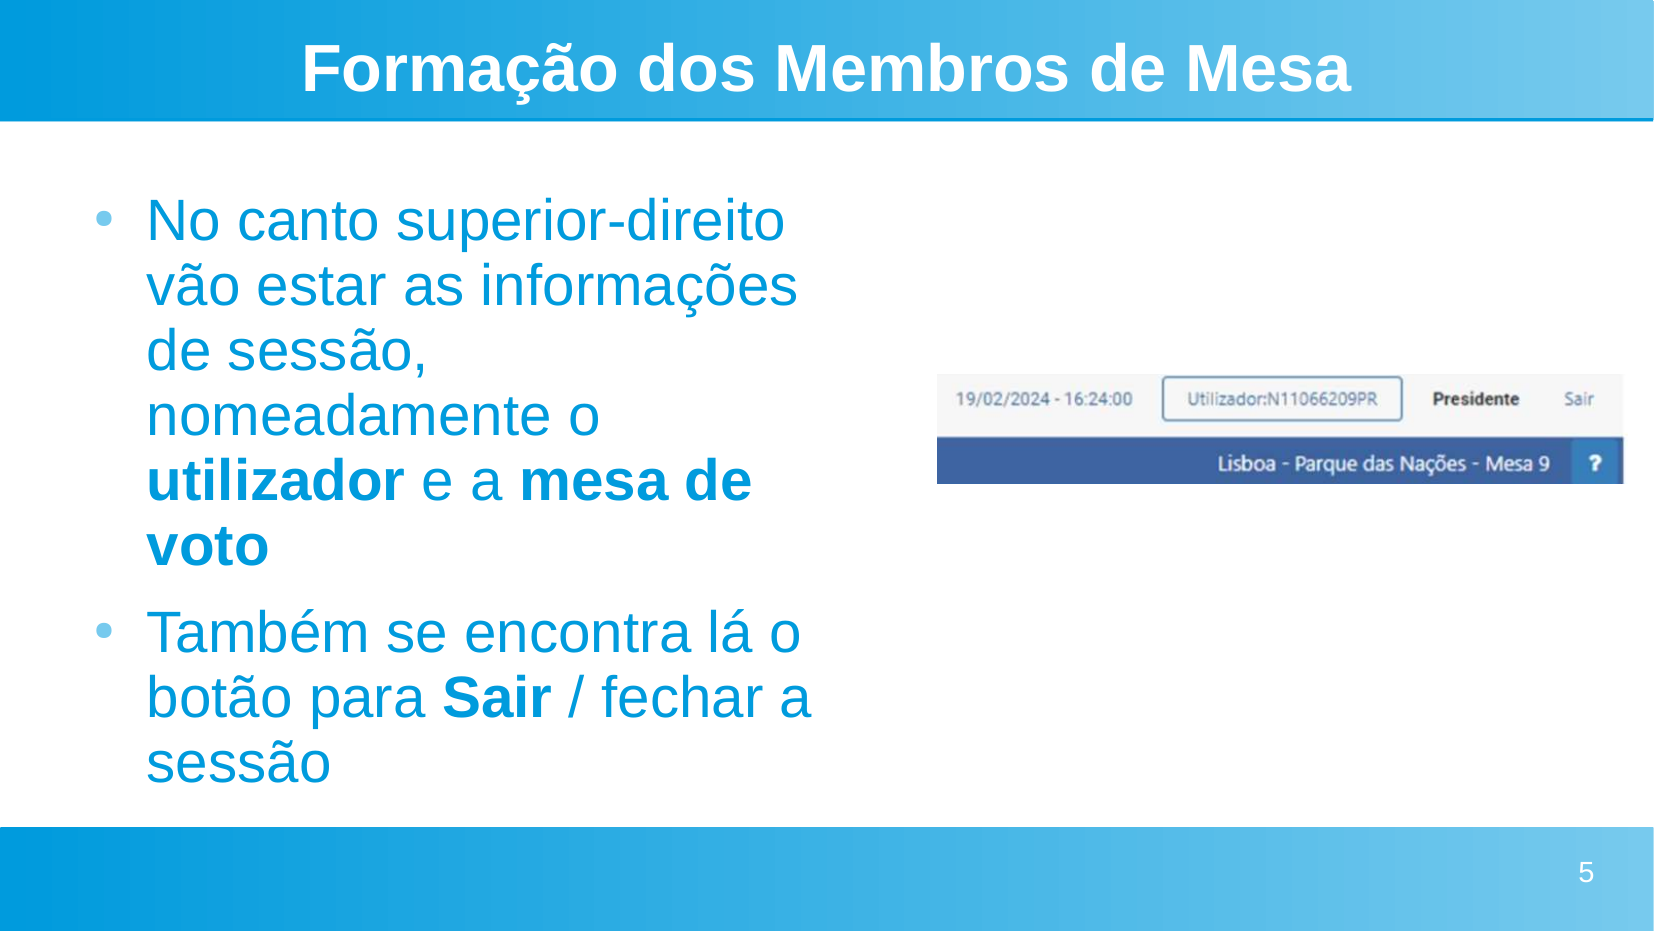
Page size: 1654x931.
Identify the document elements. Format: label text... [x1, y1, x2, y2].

title Formação dos Membros de Mesa [59, 29, 1595, 108]
list No canto superior-direito vão estar as informações de sessão, nomeadamente o utilizador e a mesa de voto Também se encontra lá o botão para Sair / fechar a sessão [75, 187, 826, 779]
picture [937, 374, 1628, 484]
